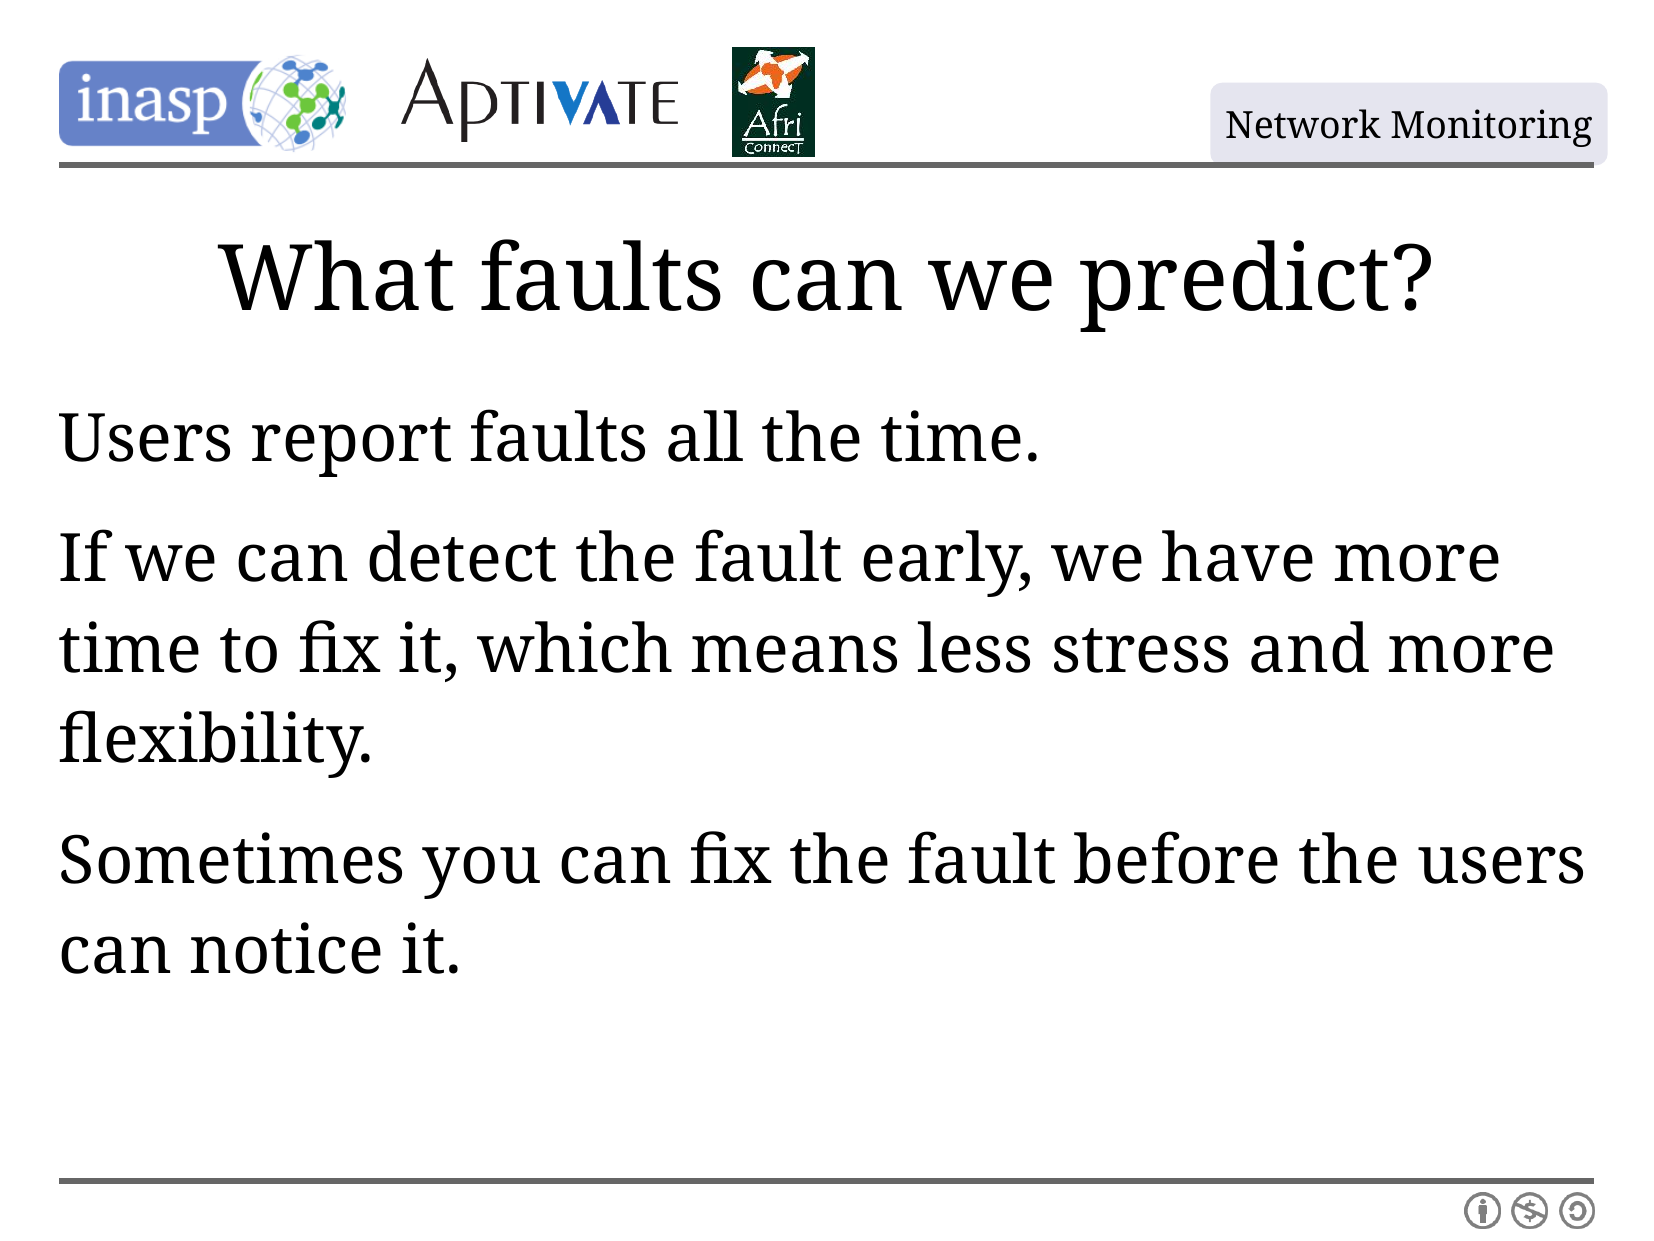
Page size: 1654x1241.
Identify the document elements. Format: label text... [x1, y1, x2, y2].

picture [1511, 1192, 1548, 1229]
picture [59, 47, 355, 160]
title What faults can we predict? [59, 212, 1595, 343]
picture [401, 58, 678, 142]
picture [1464, 1192, 1501, 1229]
list Users report faults all the time. If we can detect the fault early, we have more time to fix it, which means less stress and more flexibility. Sometimes you can fix the fault before the users can notice it. [59, 389, 1595, 1109]
picture [1559, 1192, 1595, 1229]
picture [732, 47, 815, 157]
